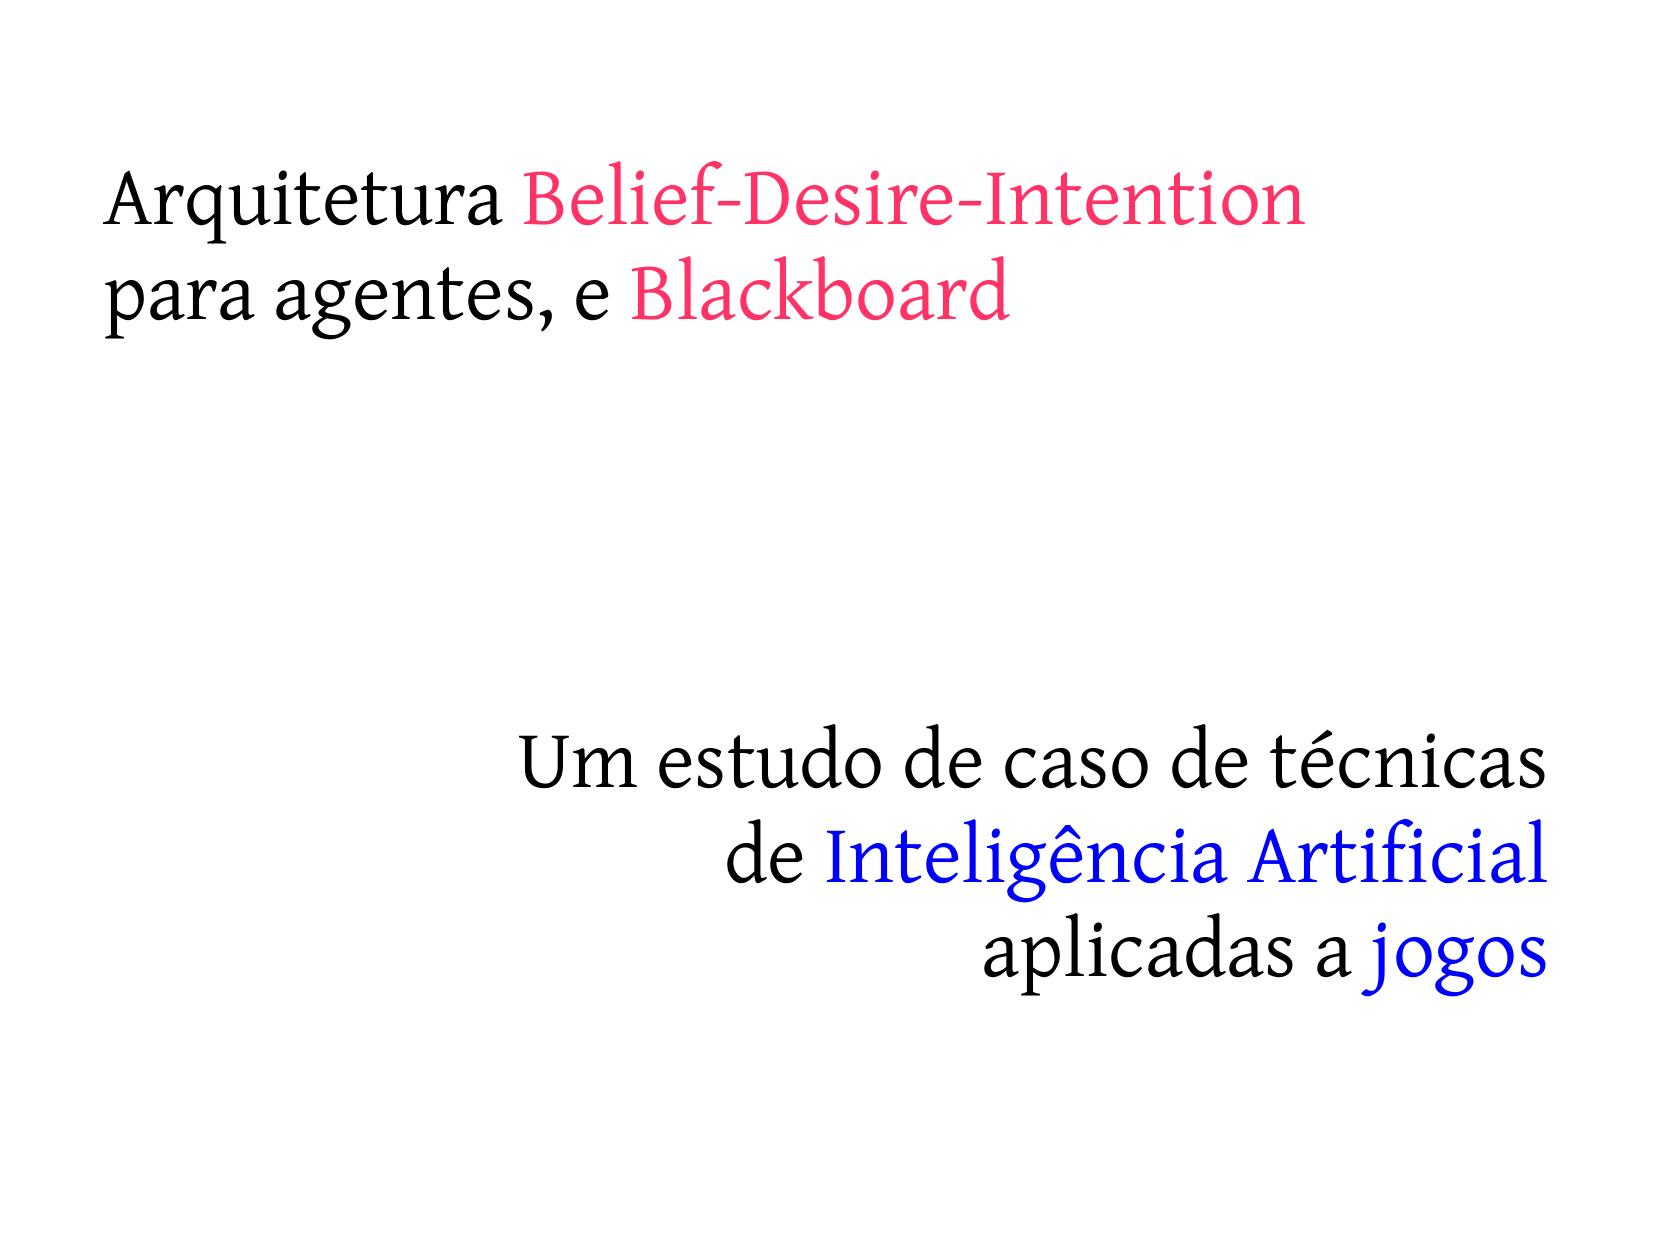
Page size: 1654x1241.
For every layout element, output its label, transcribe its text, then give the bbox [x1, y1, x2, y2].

text_box Um estudo de caso de técnicas de Inteligência Artificial aplicadas a jogos [502, 708, 1565, 1007]
text_box Arquitetura Belief-Desire-Intention para agentes, e Blackboard [88, 145, 1342, 350]
